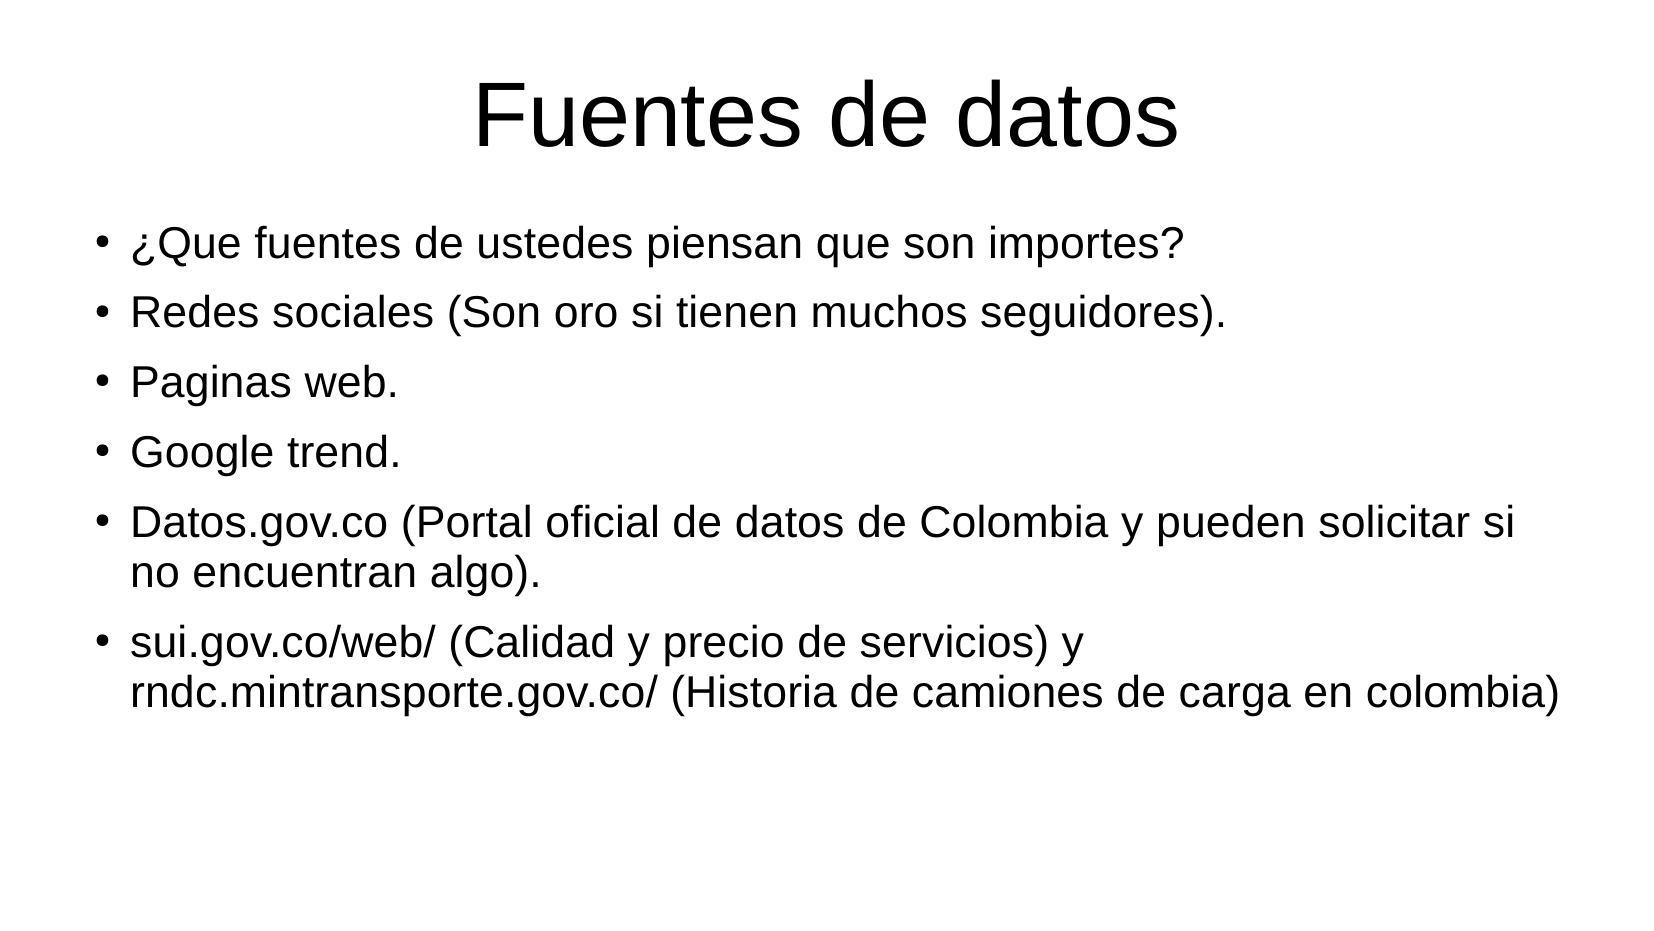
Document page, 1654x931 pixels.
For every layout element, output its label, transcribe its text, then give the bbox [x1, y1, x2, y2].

list ¿Que fuentes de ustedes piensan que son importes? Redes sociales (Son oro si tienen muchos seguidores). Paginas web. Google trend. Datos.gov.co (Portal oficial de datos de Colombia y pueden solicitar si no encuentran algo). sui.gov.co/web/ (Calidad y precio de servicios) y rndc.mintransporte.gov.co/ (Historia de camiones de carga en colombia) [82, 217, 1571, 758]
title Fuentes de datos [82, 37, 1571, 193]
